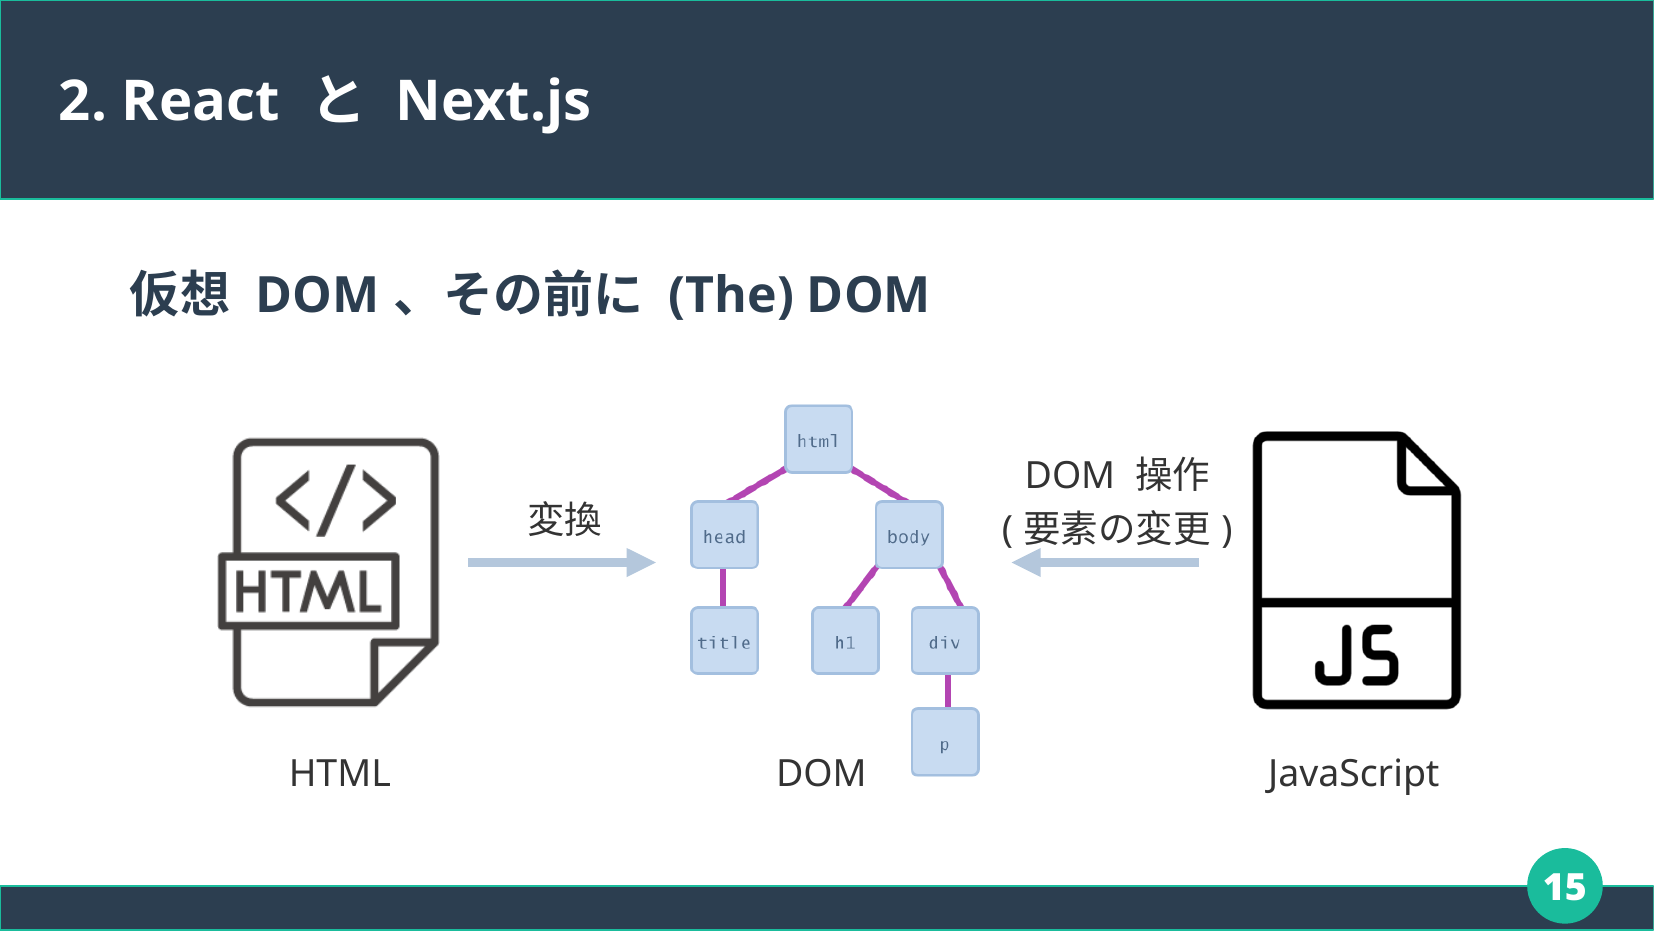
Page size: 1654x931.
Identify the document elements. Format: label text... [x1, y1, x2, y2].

title 変換 [323, 479, 806, 555]
title JavaScript [1112, 712, 1595, 831]
title 2. React と Next.js [59, 37, 1595, 156]
picture [674, 393, 994, 712]
picture [151, 395, 506, 712]
title HTML [98, 712, 580, 831]
picture [1199, 412, 1514, 712]
title DOM [580, 712, 1063, 831]
list 仮想 DOM、その前に (The) DOM [59, 243, 1595, 338]
title DOM 操作 (要素の変更) [876, 461, 1359, 537]
